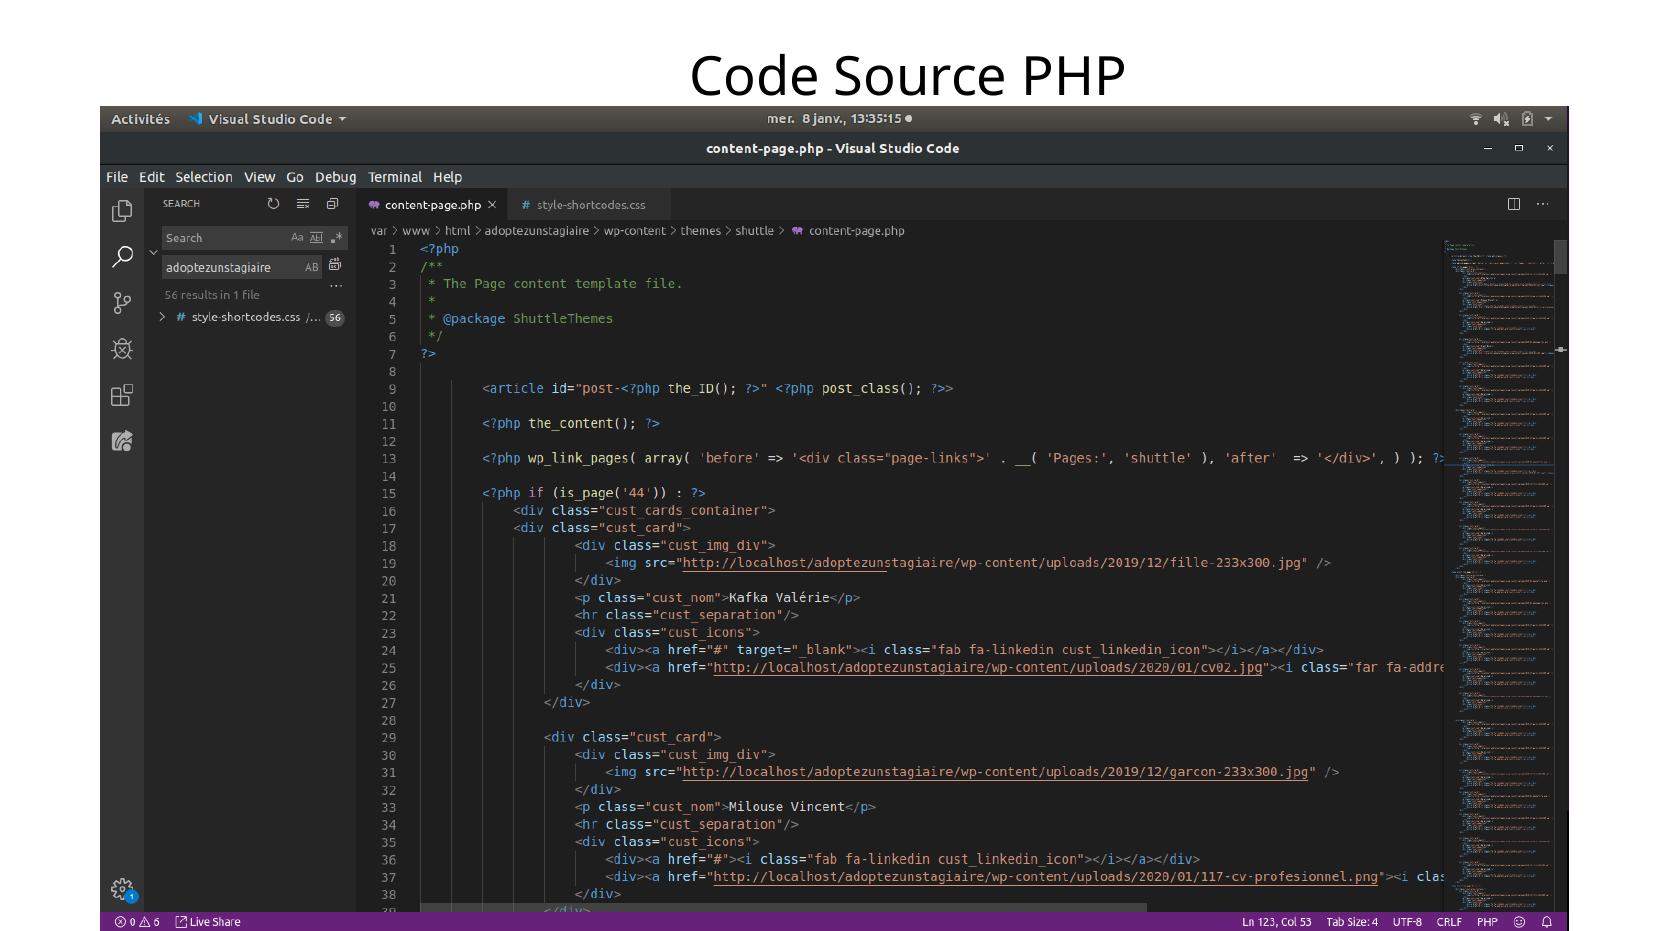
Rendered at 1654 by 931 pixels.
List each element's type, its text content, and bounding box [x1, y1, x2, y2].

text_box Code Source PHP [674, 29, 1076, 99]
picture [100, 106, 1569, 931]
